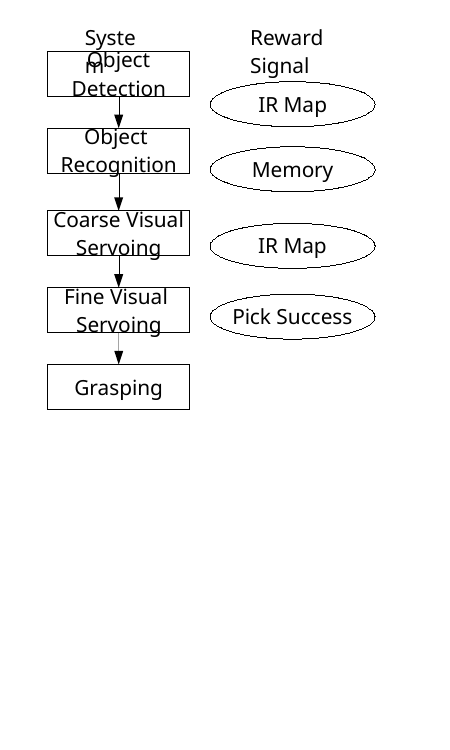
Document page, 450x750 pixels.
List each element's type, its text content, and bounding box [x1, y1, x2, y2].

text_box Object Recognition [47, 128, 190, 174]
text_box System [70, 15, 166, 67]
text_box IR Map [210, 223, 376, 269]
text_box Fine Visual Servoing [47, 287, 190, 333]
text_box Object Detection [47, 51, 190, 97]
text_box IR Map [210, 81, 376, 127]
text_box Pick Success [210, 294, 376, 340]
text_box Coarse Visual Servoing [47, 210, 190, 256]
text_box Reward Signal [235, 15, 398, 67]
text_box Memory [210, 146, 376, 192]
text_box Grasping [47, 364, 190, 410]
